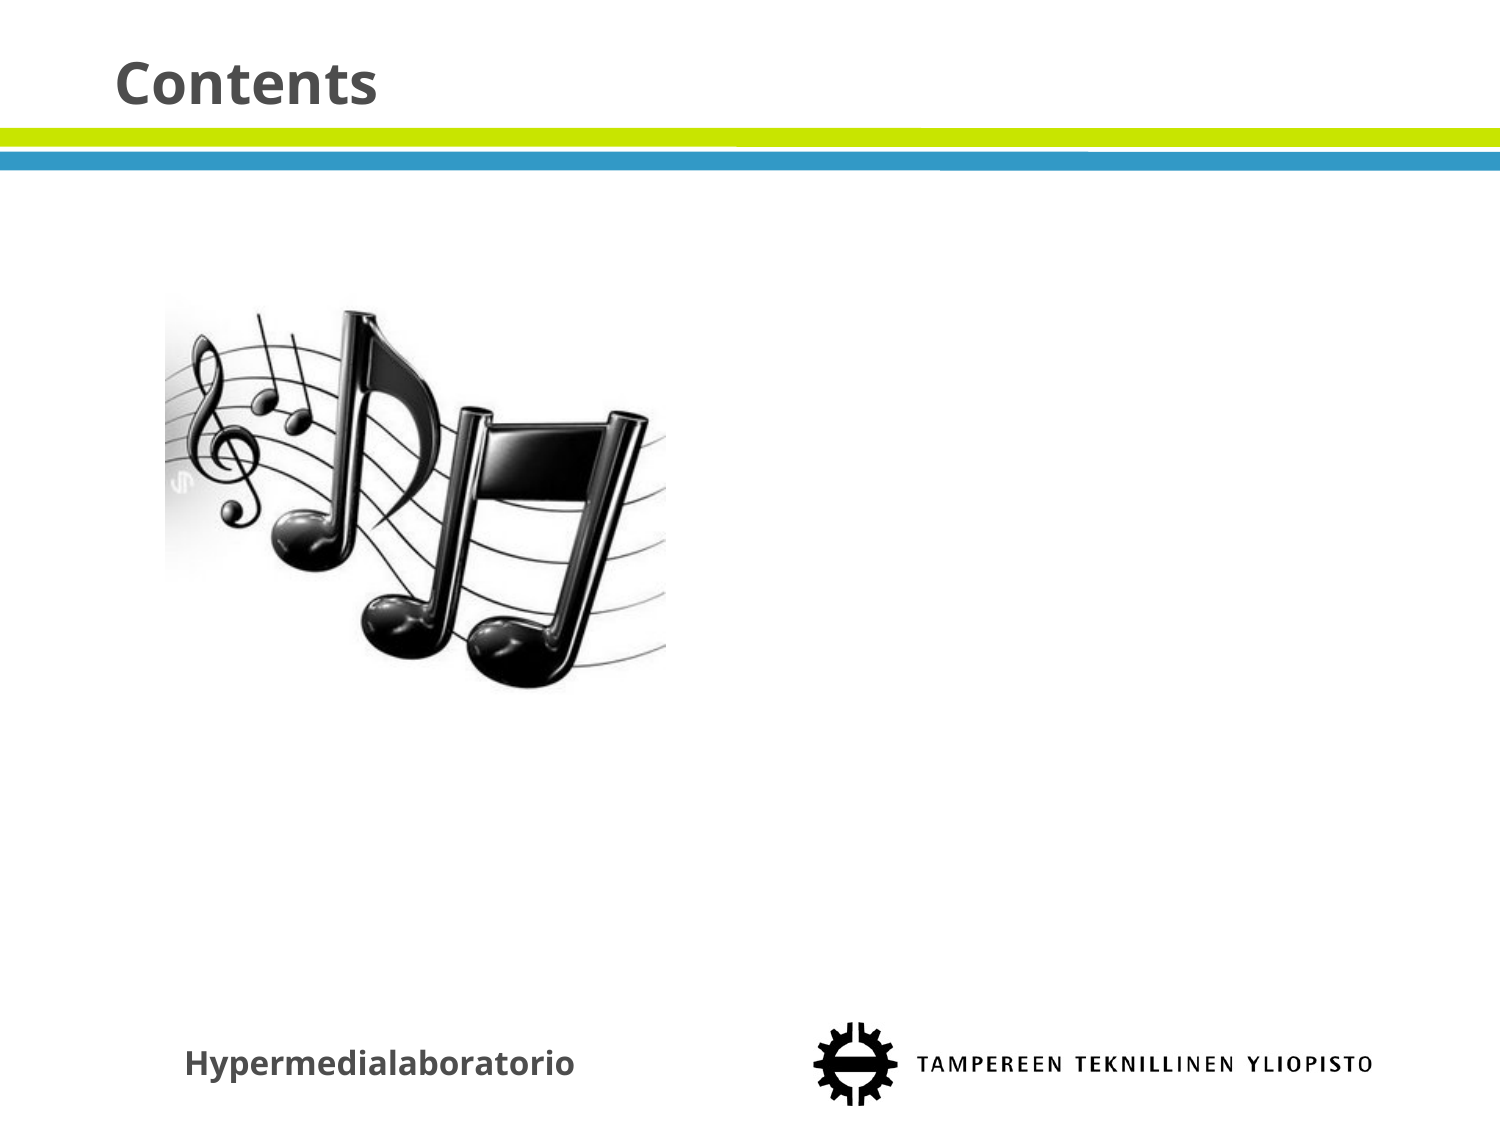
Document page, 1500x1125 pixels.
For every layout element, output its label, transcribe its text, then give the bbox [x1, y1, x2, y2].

picture [813, 1022, 1377, 1106]
title Contents [100, 3, 1100, 159]
picture [165, 231, 666, 732]
table_header [750, 255, 1399, 893]
table_header [100, 255, 750, 893]
